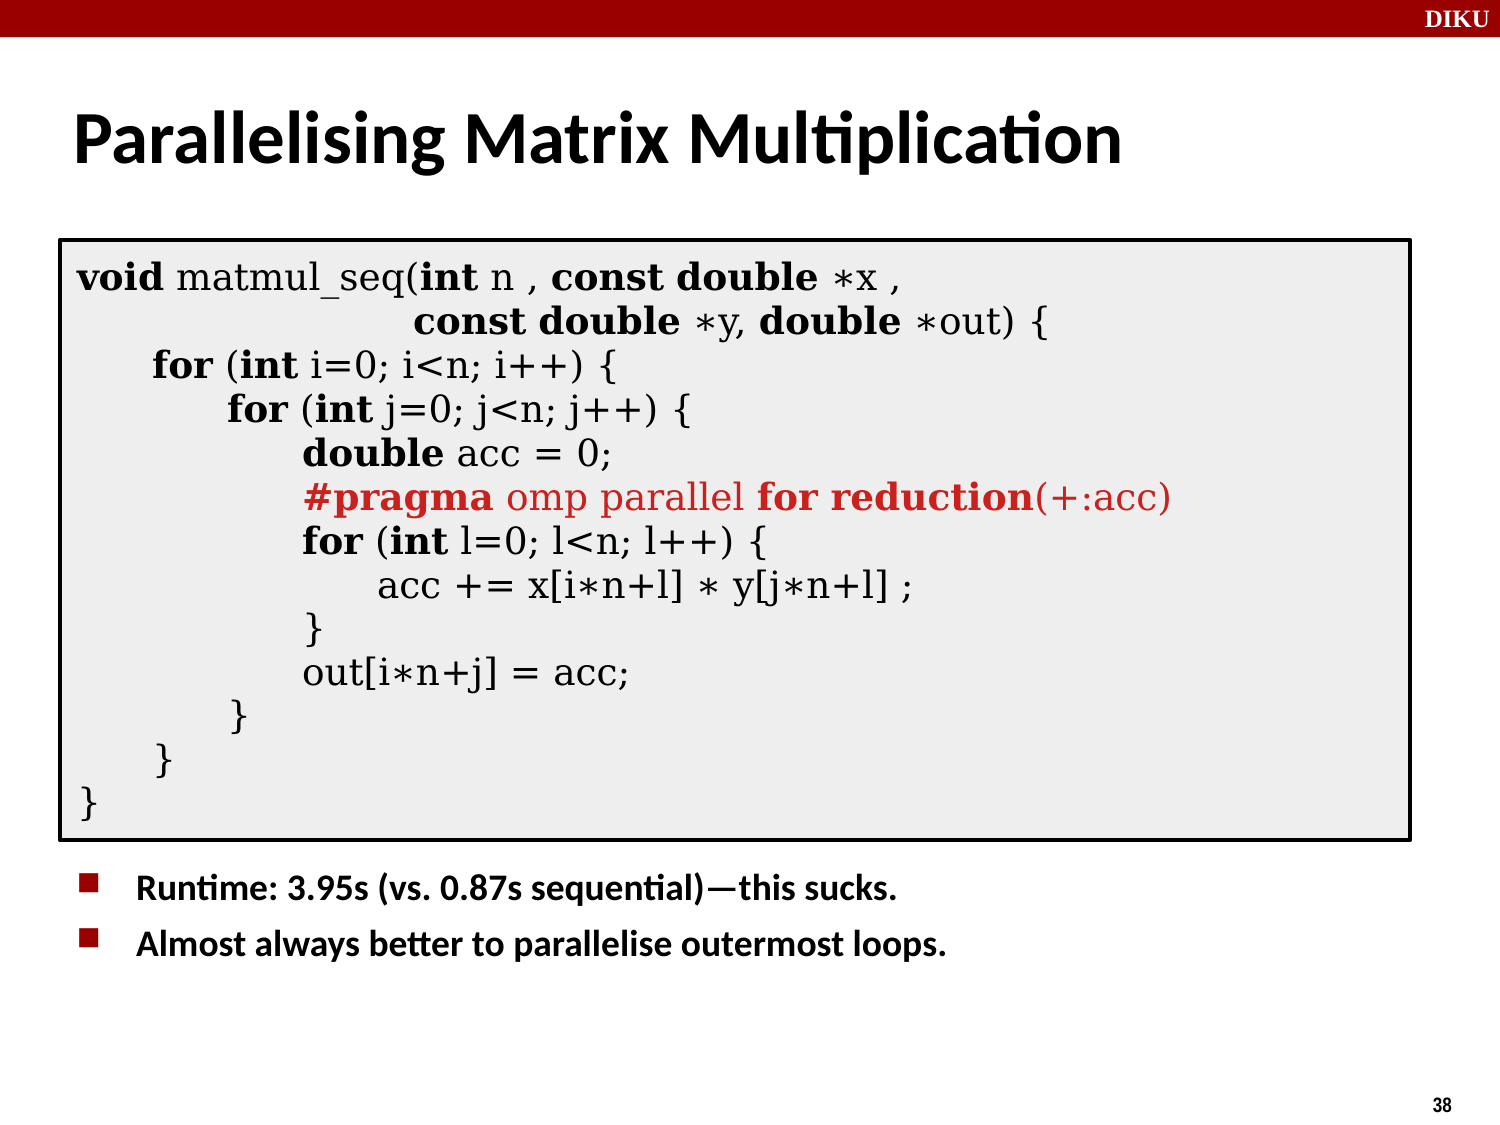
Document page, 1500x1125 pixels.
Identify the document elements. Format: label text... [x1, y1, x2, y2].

text_box Runtime: 3.95s (vs. 0.87s sequential)—this sucks. Almost always better to parallelise outermost loops. [65, 855, 1361, 1051]
text_box void matmul_seq(int n , const double ∗x , const double ∗y, double ∗out) { for (int i=0; i<n; i++) { for (int j=0; j<n; j++) { double acc = 0; #pragma omp parallel for reduction(+:acc) for (int l=0; l<n; l++) { acc += x[i∗n+l] ∗ y[j∗n+l] ; } out[i∗n+j] = acc; } } } [60, 239, 1411, 841]
text_box Parallelising Matrix Multiplication [58, 71, 1304, 197]
